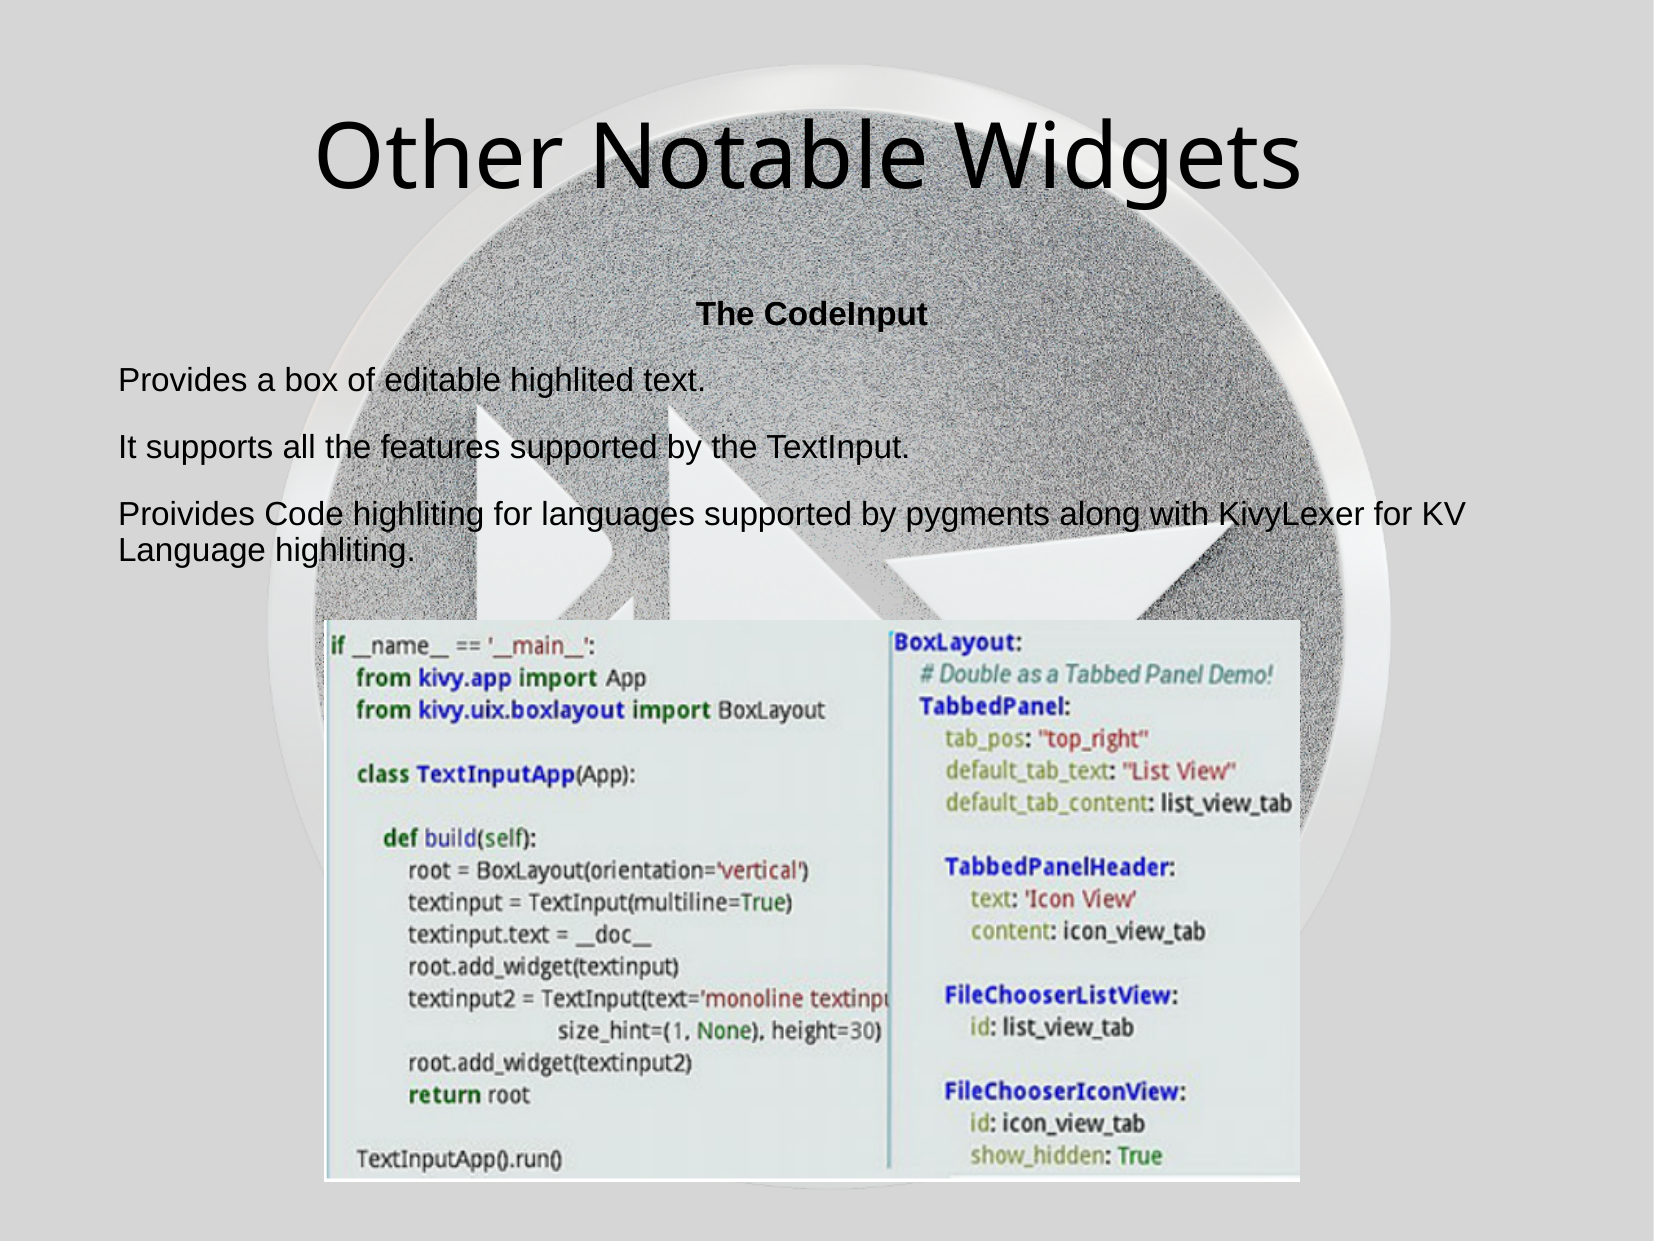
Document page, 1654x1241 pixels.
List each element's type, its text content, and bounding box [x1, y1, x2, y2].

picture [0, 0, 1654, 1241]
list The CodeInput Provides a box of editable highlited text. It supports all the features supported by the TextInput. Proivides Code highliting for languages supported by pygments along with KivyLexer for KV Language highliting. [118, 295, 1506, 705]
title Other Notable Widgets [82, 49, 1536, 257]
